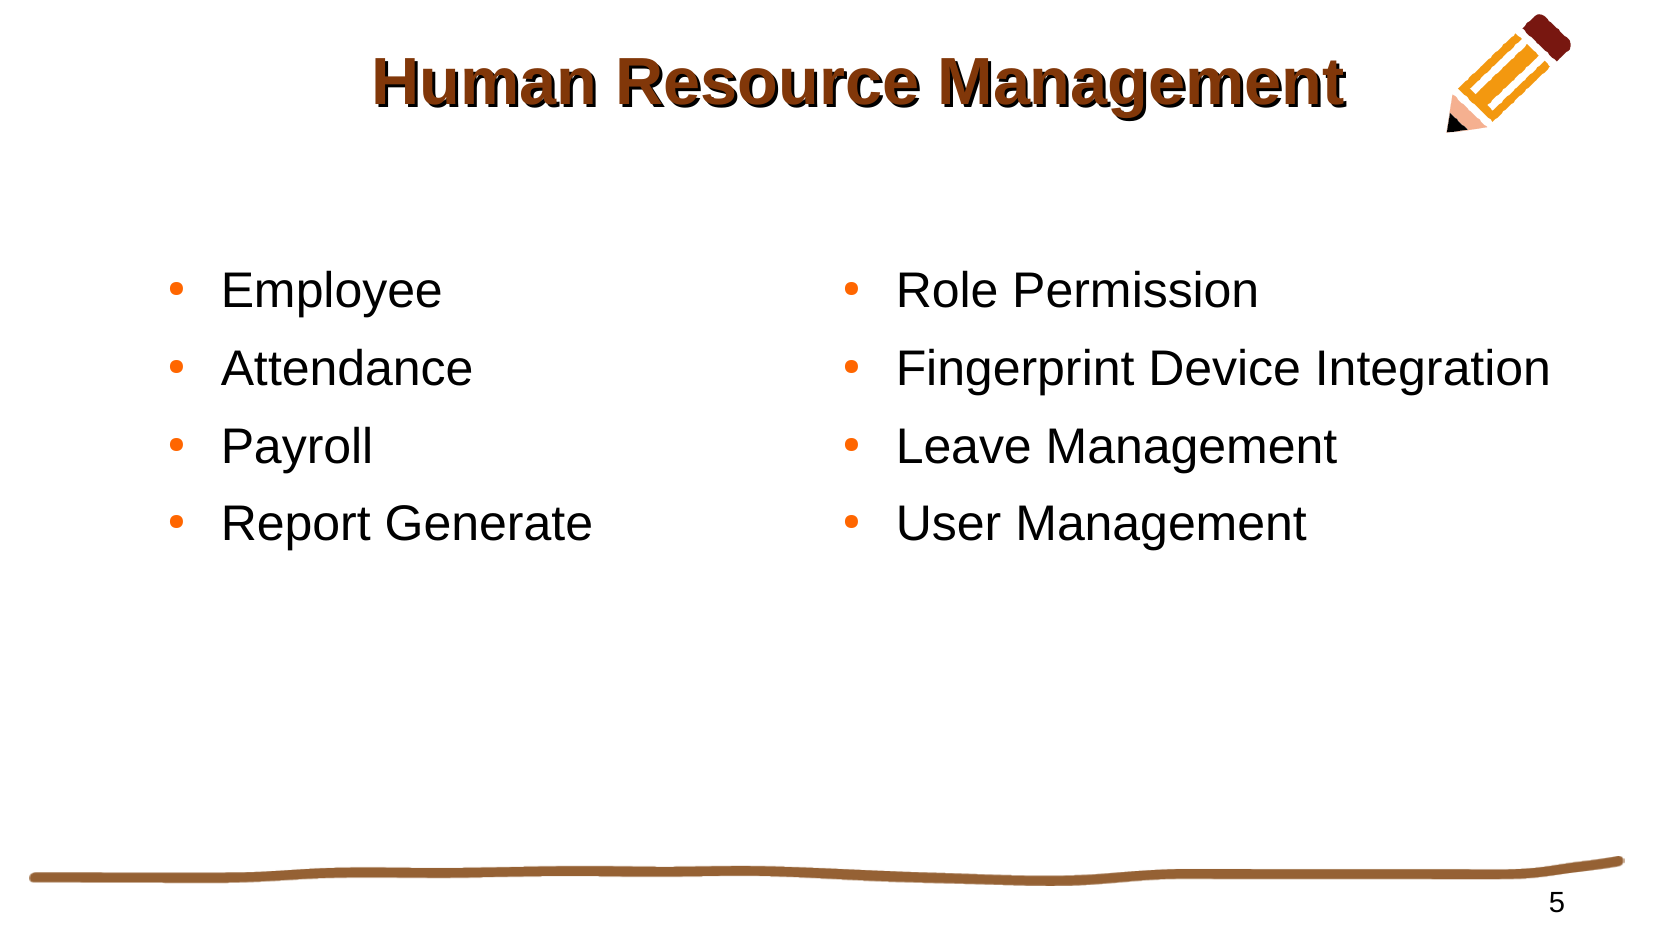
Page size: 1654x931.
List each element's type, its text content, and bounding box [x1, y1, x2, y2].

picture [29, 856, 1625, 886]
title Human Resource Management [179, 29, 1538, 133]
list Role Permission Fingerprint Device Integration Leave Management User Management [825, 262, 1576, 601]
list Employee Attendance Payroll Report Generate [150, 262, 713, 676]
picture [1446, 14, 1571, 133]
